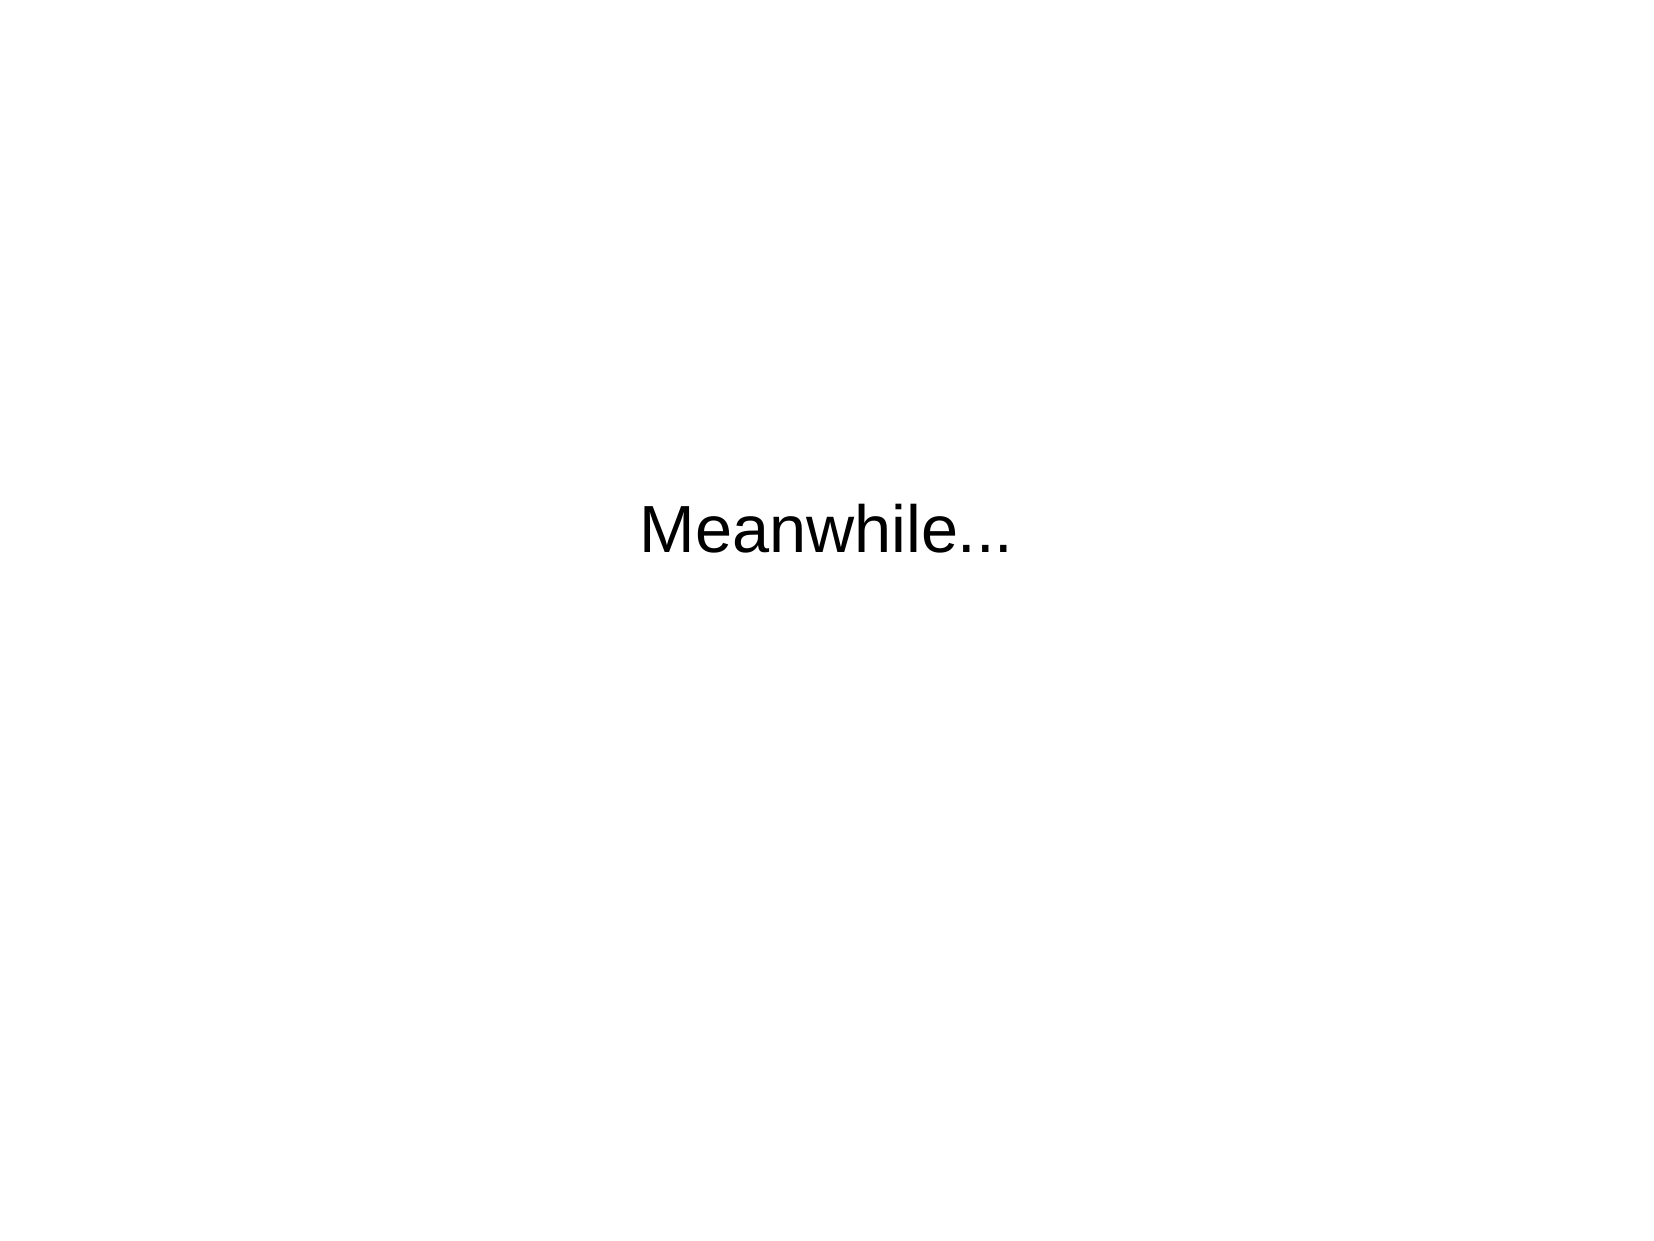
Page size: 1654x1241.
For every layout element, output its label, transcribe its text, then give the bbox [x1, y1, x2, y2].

subtitle Meanwhile... [82, 49, 1571, 1010]
